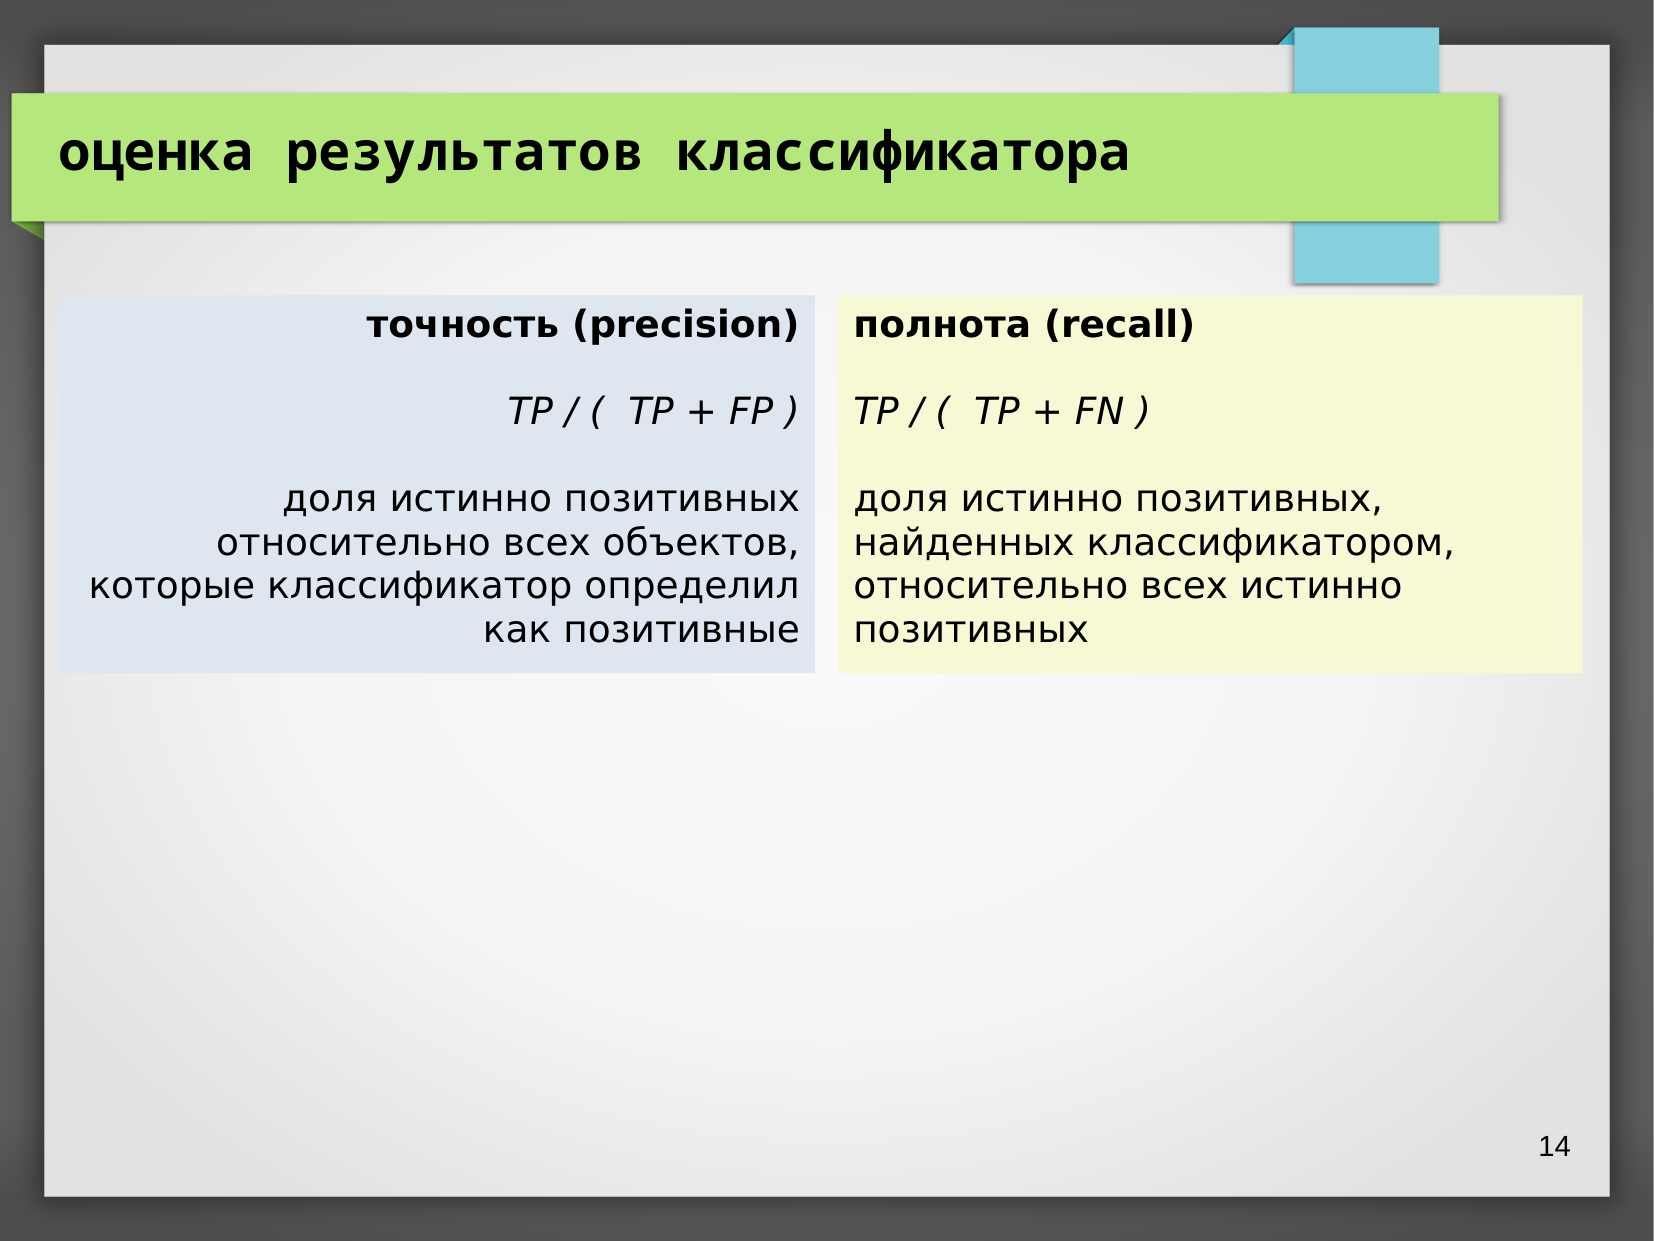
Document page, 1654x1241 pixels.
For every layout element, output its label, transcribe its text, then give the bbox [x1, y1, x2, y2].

text_box полнота (recall) TP / ( TP + FN ) доля истинно позитивных, найденных классификатором, относительно всех истинно позитивных [838, 295, 1583, 674]
title оценка результатов классификатора [59, 109, 1217, 190]
text_box точность (precision) TP / ( TP + FP ) доля истинно позитивных относительно всех объектов, которые классификатор определил как позитивные [59, 295, 815, 674]
picture [0, 0, 1654, 1241]
